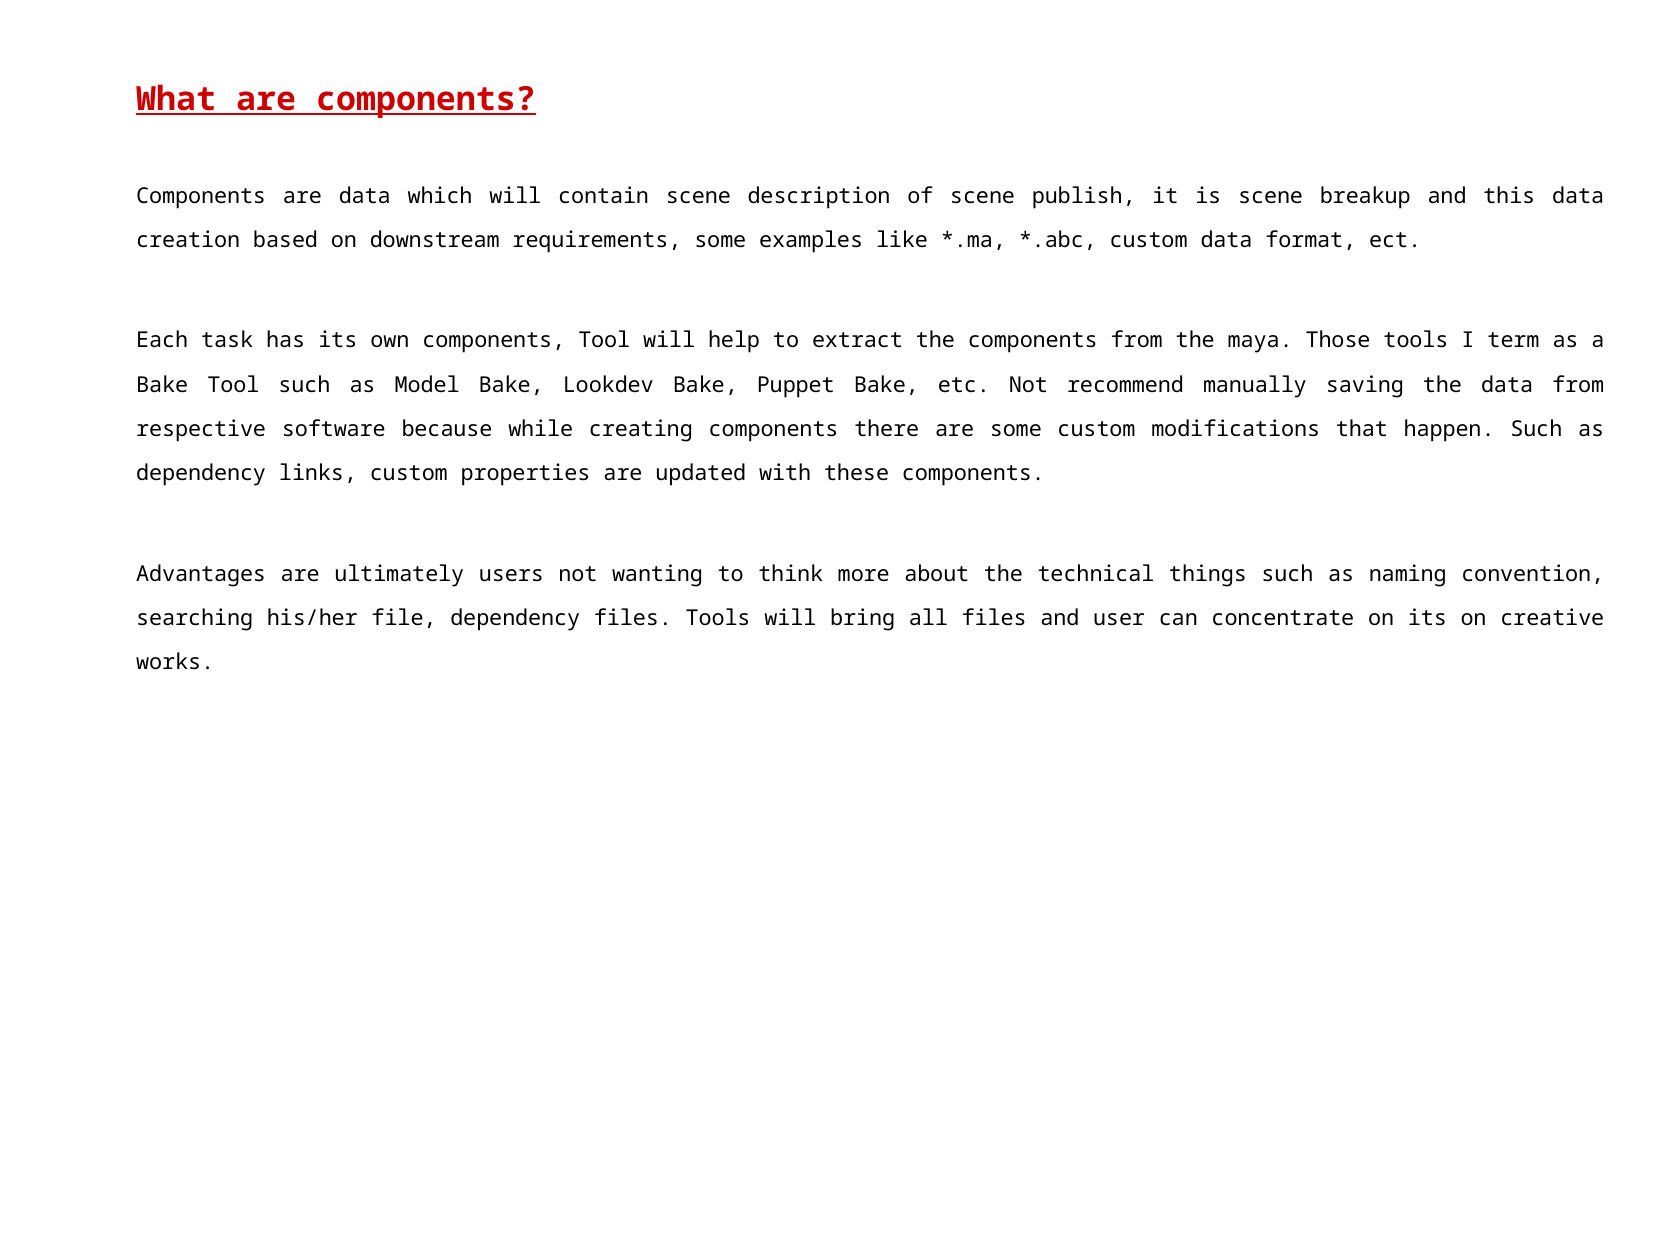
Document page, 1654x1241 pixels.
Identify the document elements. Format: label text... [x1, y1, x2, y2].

text_box What are components? Components are data which will contain scene description of scene publish, it is scene breakup and this data creation based on downstream requirements, some examples like *.ma, *.abc, custom data format, ect. Each task has its own components, Tool will help to extract the components from the maya. Those tools I term as a Bake Tool such as Model Bake, Lookdev Bake, Puppet Bake, etc. Not recommend manually saving the data from respective software because while creating components there are some custom modifications that happen. Such as dependency links, custom properties are updated with these components. Advantages are ultimately users not wanting to think more about the technical things such as naming convention, searching his/her file, dependency files. Tools will bring all files and user can concentrate on its on creative works. [121, 67, 1622, 499]
